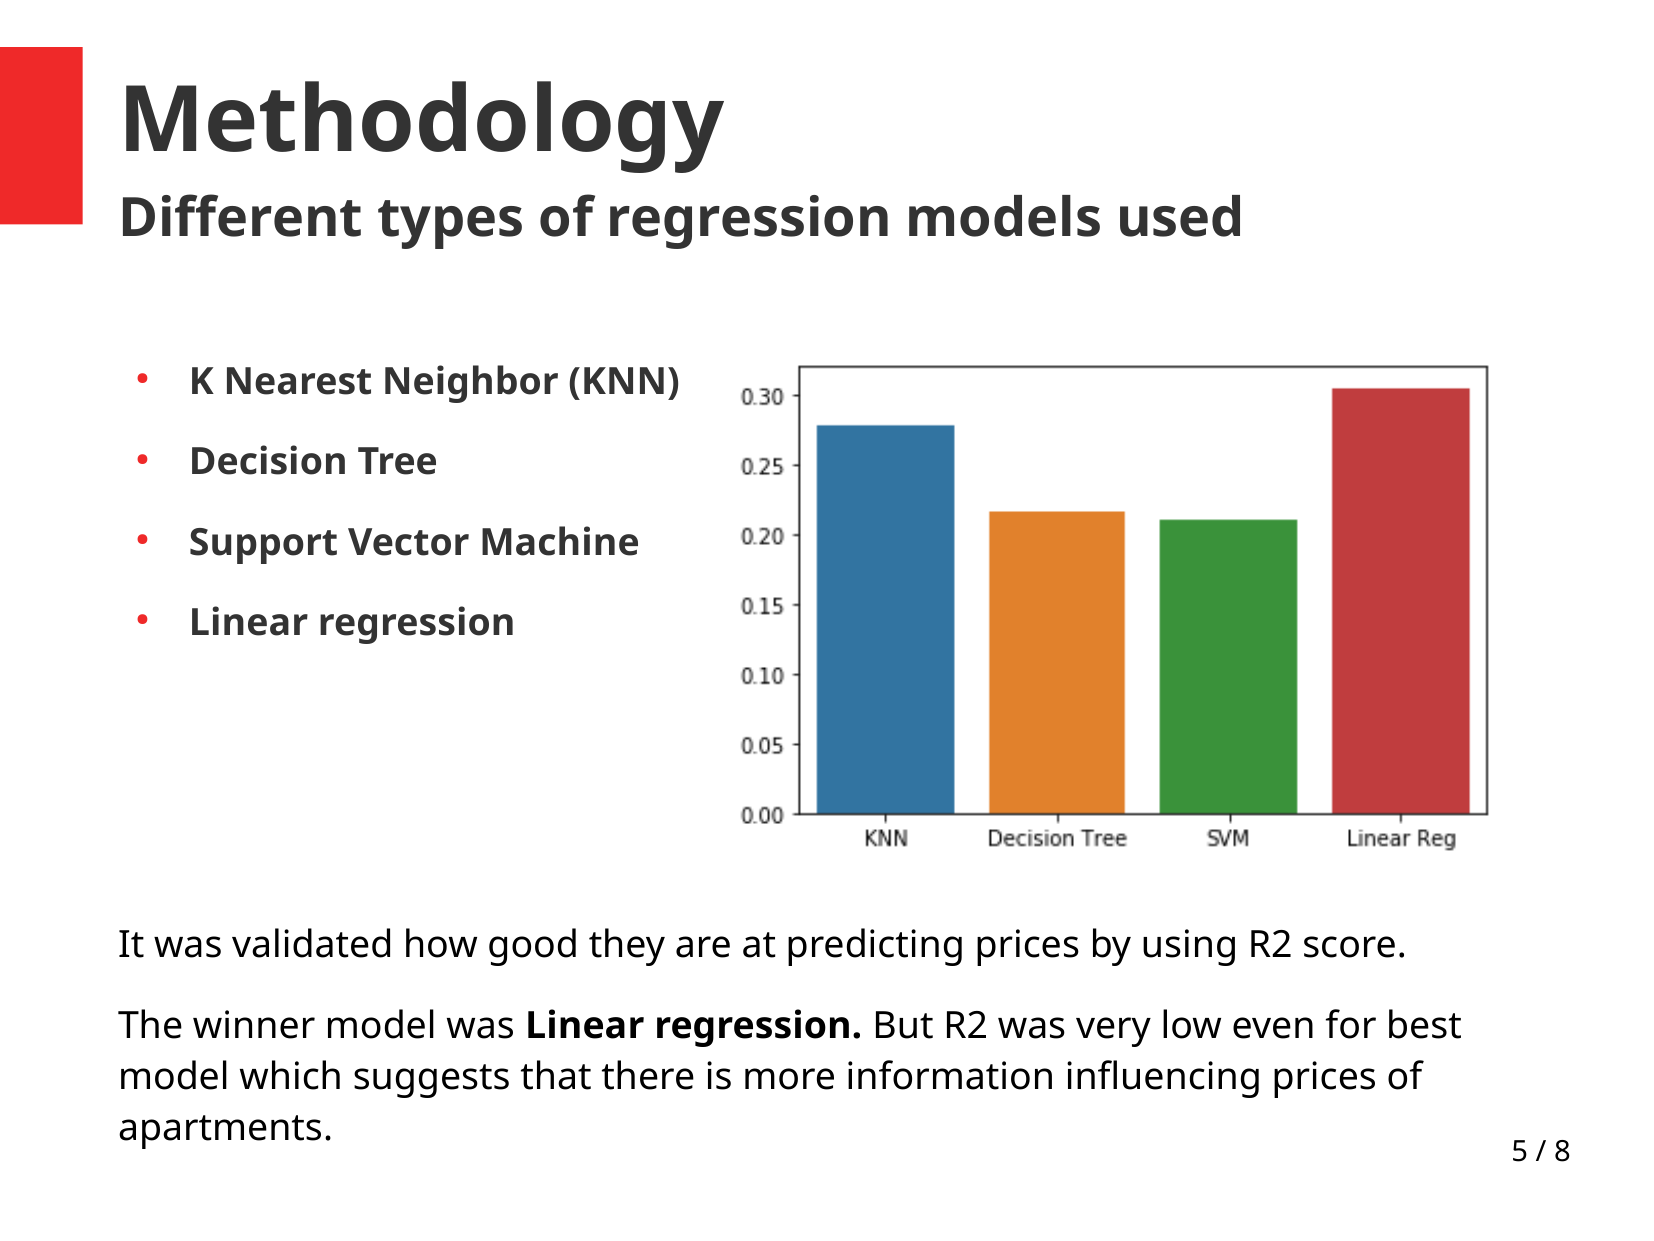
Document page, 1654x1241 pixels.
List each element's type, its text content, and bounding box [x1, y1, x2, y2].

title Methodology Different types of regression models used [118, 49, 1571, 257]
list K Nearest Neighbor (KNN) Decision Tree Support Vector Machine Linear regression It was validated how good they are at predicting prices by using R2 score. The winner model was Linear regression. But R2 was very low even for best model which suggests that there is more information influencing prices of apartments. [118, 354, 1536, 1074]
picture [725, 354, 1501, 863]
